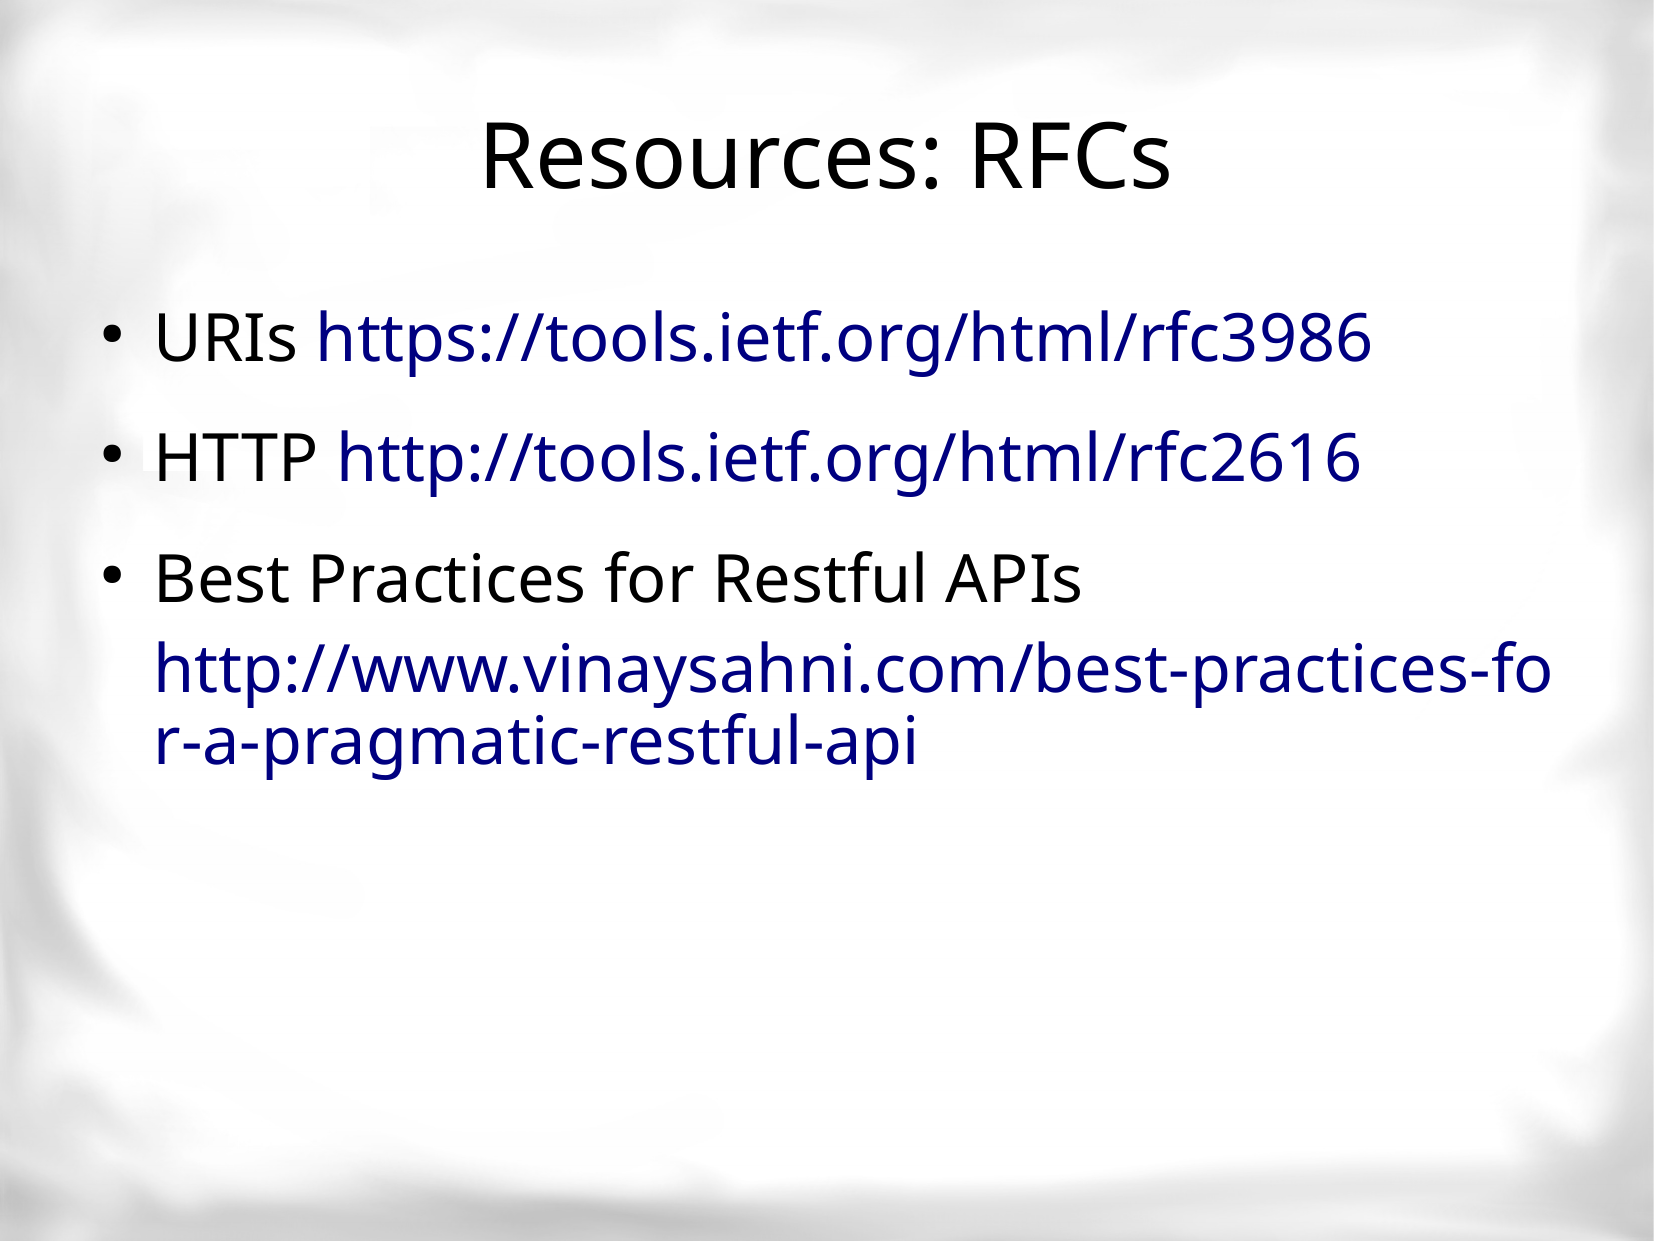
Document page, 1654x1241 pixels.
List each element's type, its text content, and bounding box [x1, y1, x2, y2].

title Resources: RFCs [82, 49, 1571, 257]
picture [0, 0, 1654, 1241]
list URIs https://tools.ietf.org/html/rfc3986 HTTP http://tools.ietf.org/html/rfc2616 Best Practices for Restful APIshttp://www.vinaysahni.com/best-practices-for-a-pragmatic-restful-api [82, 290, 1571, 1010]
